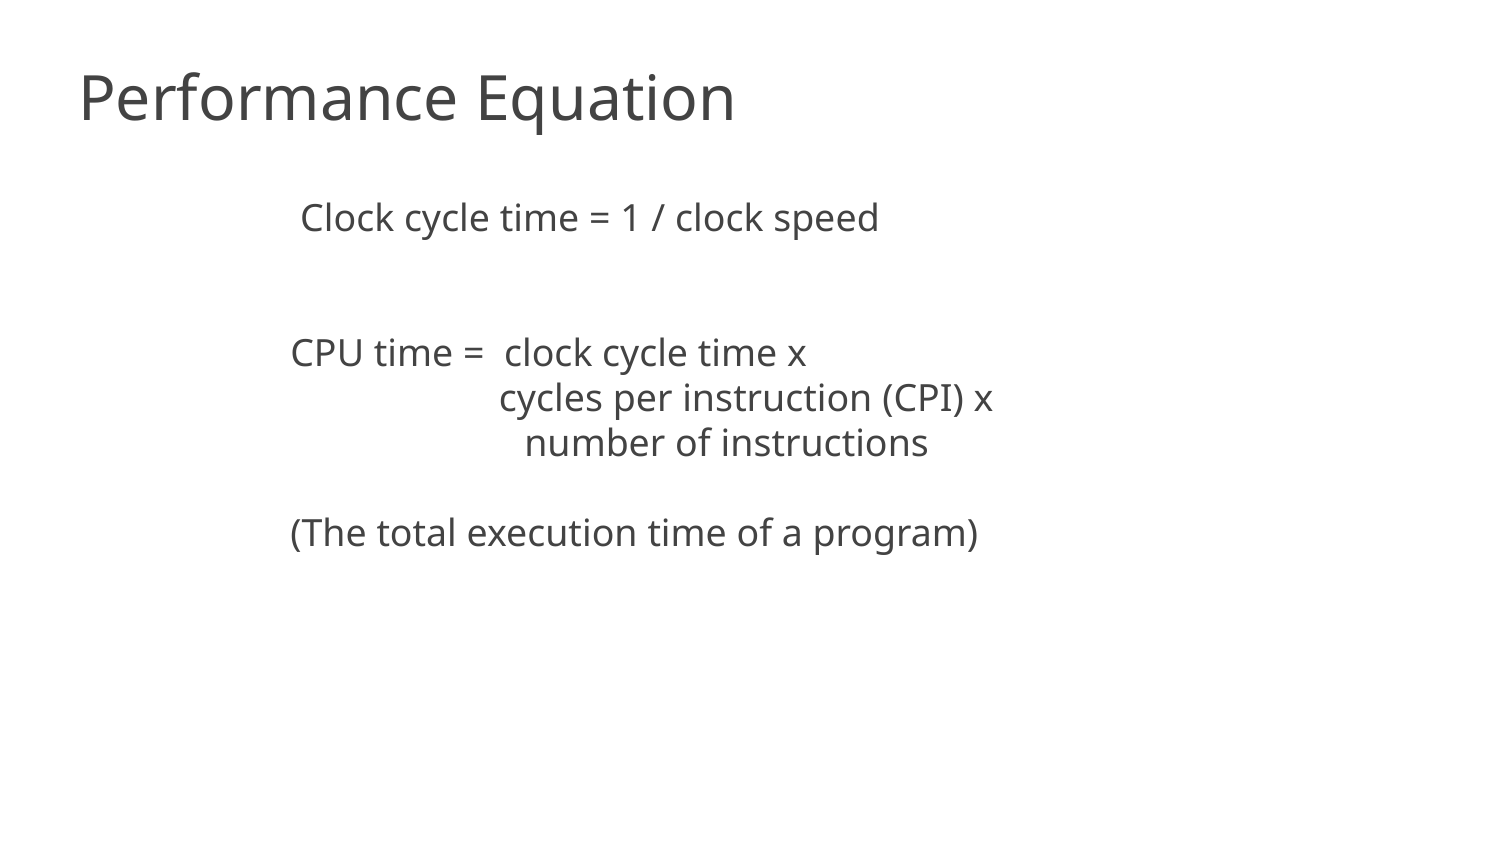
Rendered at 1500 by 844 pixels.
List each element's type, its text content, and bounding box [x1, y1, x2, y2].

text_box Performance Equation [14, 43, 1022, 157]
text_box Clock cycle time = 1 / clock speed CPU time = clock cycle time x cycles per instruction (CPI) x number of instructions (The total execution time of a program) [200, 179, 1341, 842]
